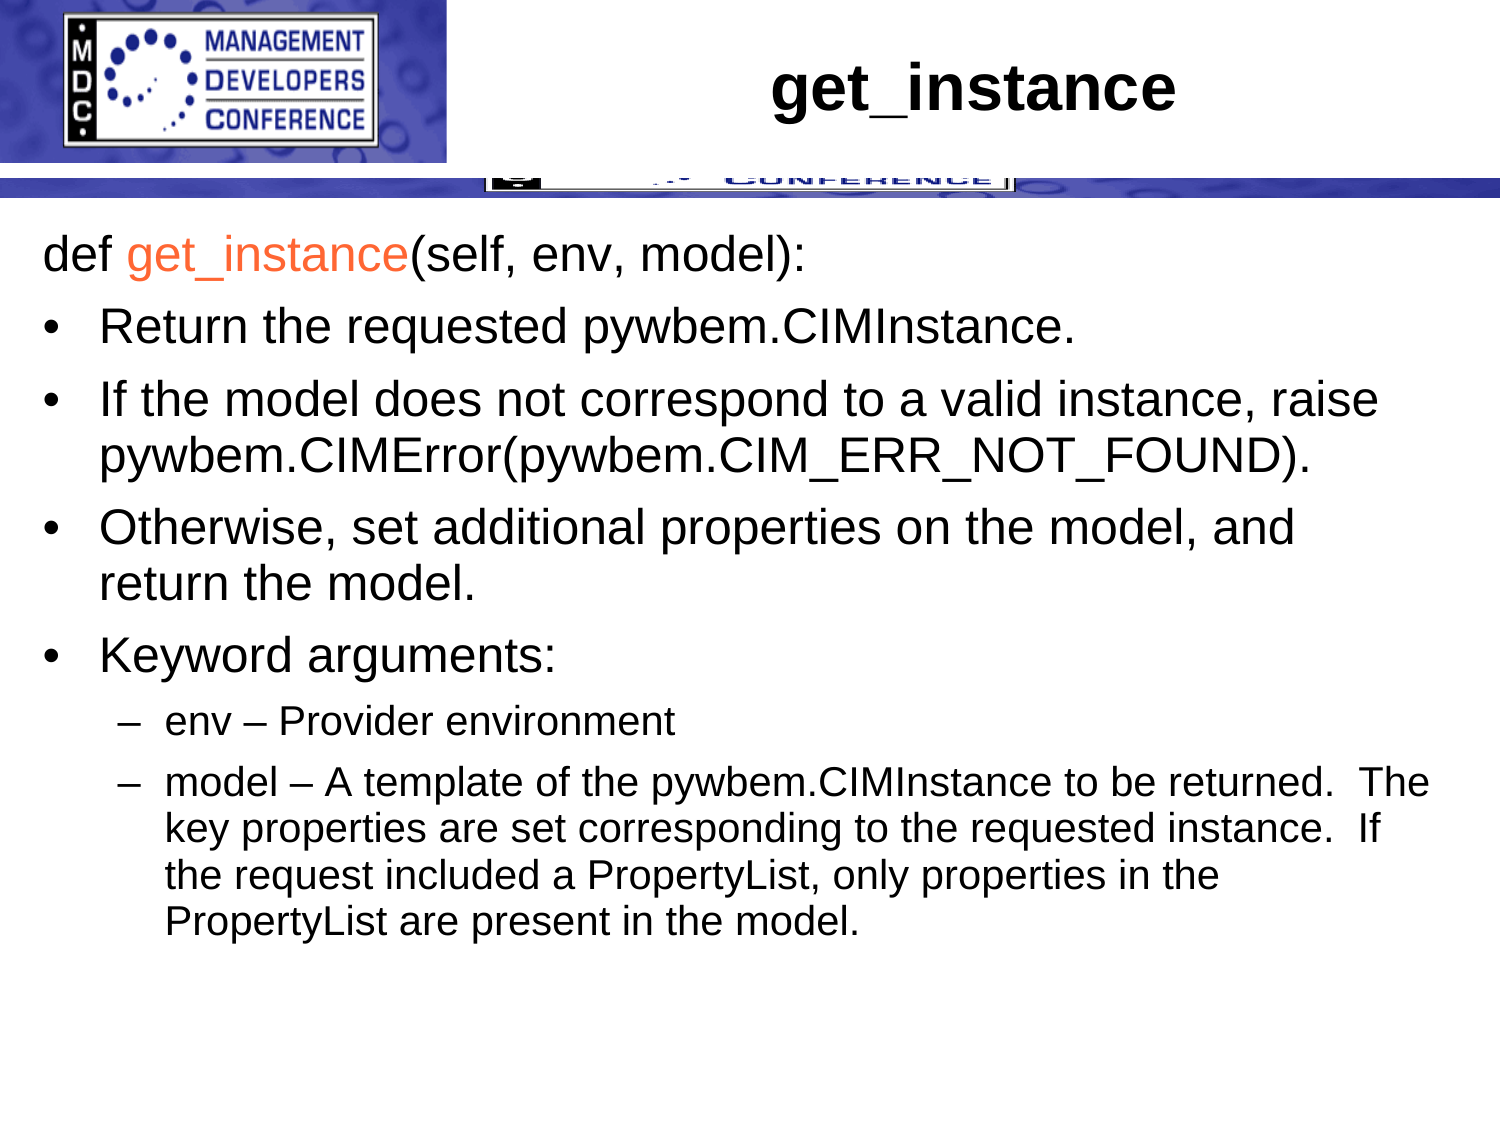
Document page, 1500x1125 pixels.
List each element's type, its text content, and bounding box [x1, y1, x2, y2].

list def get_instance(self, env, model): Return the requested pywbem.CIMInstance. If the model does not correspond to a valid instance, raise pywbem.CIMError(pywbem.CIM_ERR_NOT_FOUND). Otherwise, set additional properties on the model, and return the model. Keyword arguments: env – Provider environment model – A template of the pywbem.CIMInstance to be returned. The key properties are set corresponding to the requested instance. If the request included a PropertyList, only properties in the PropertyList are present in the model. [42, 226, 1433, 1067]
title get_instance [447, 0, 1500, 176]
picture [0, 178, 1500, 198]
picture [0, 0, 447, 163]
